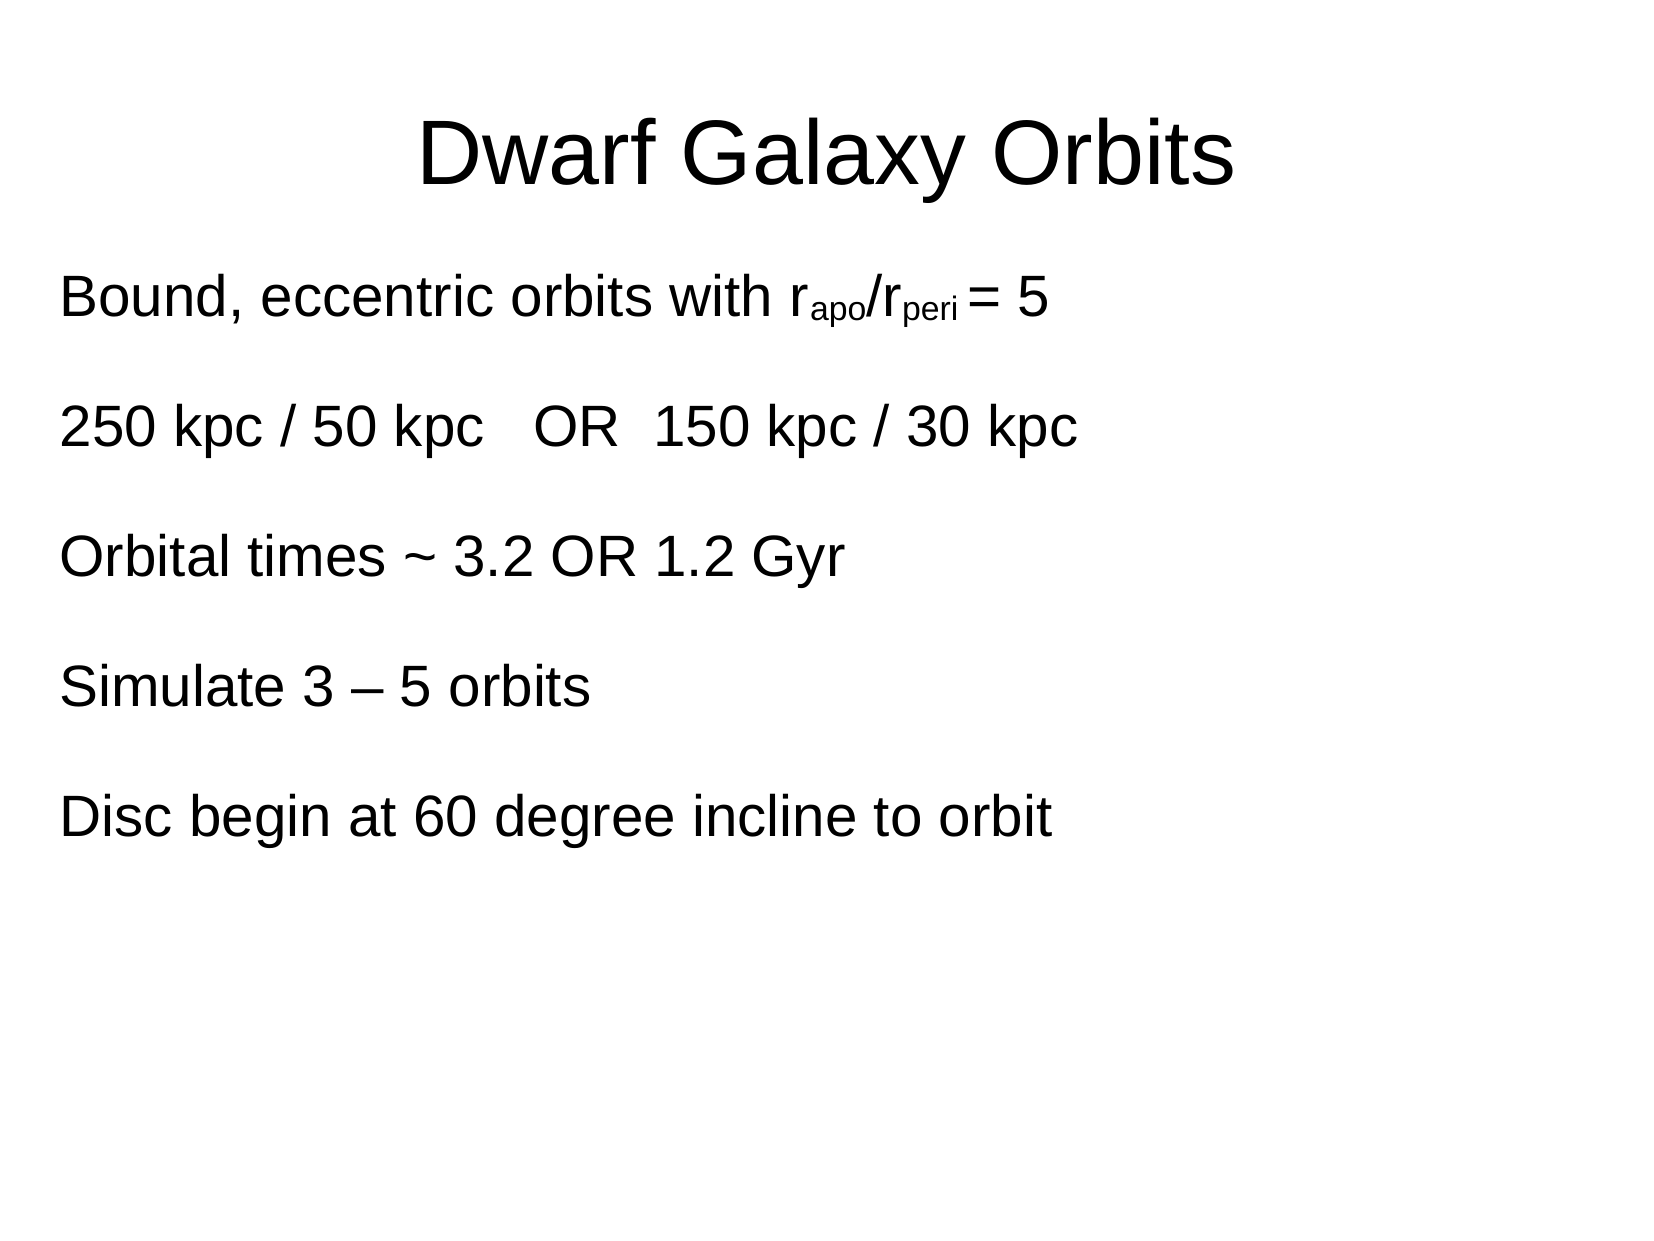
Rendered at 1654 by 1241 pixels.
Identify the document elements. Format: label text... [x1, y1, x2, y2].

title Dwarf Galaxy Orbits [82, 49, 1571, 257]
text_box Bound, eccentric orbits with rapo/rperi = 5 250 kpc / 50 kpc OR 150 kpc / 30 kpc Orbital times ~ 3.2 OR 1.2 Gyr Simulate 3 – 5 orbits Disc begin at 60 degree incline to orbit [45, 256, 1546, 1171]
